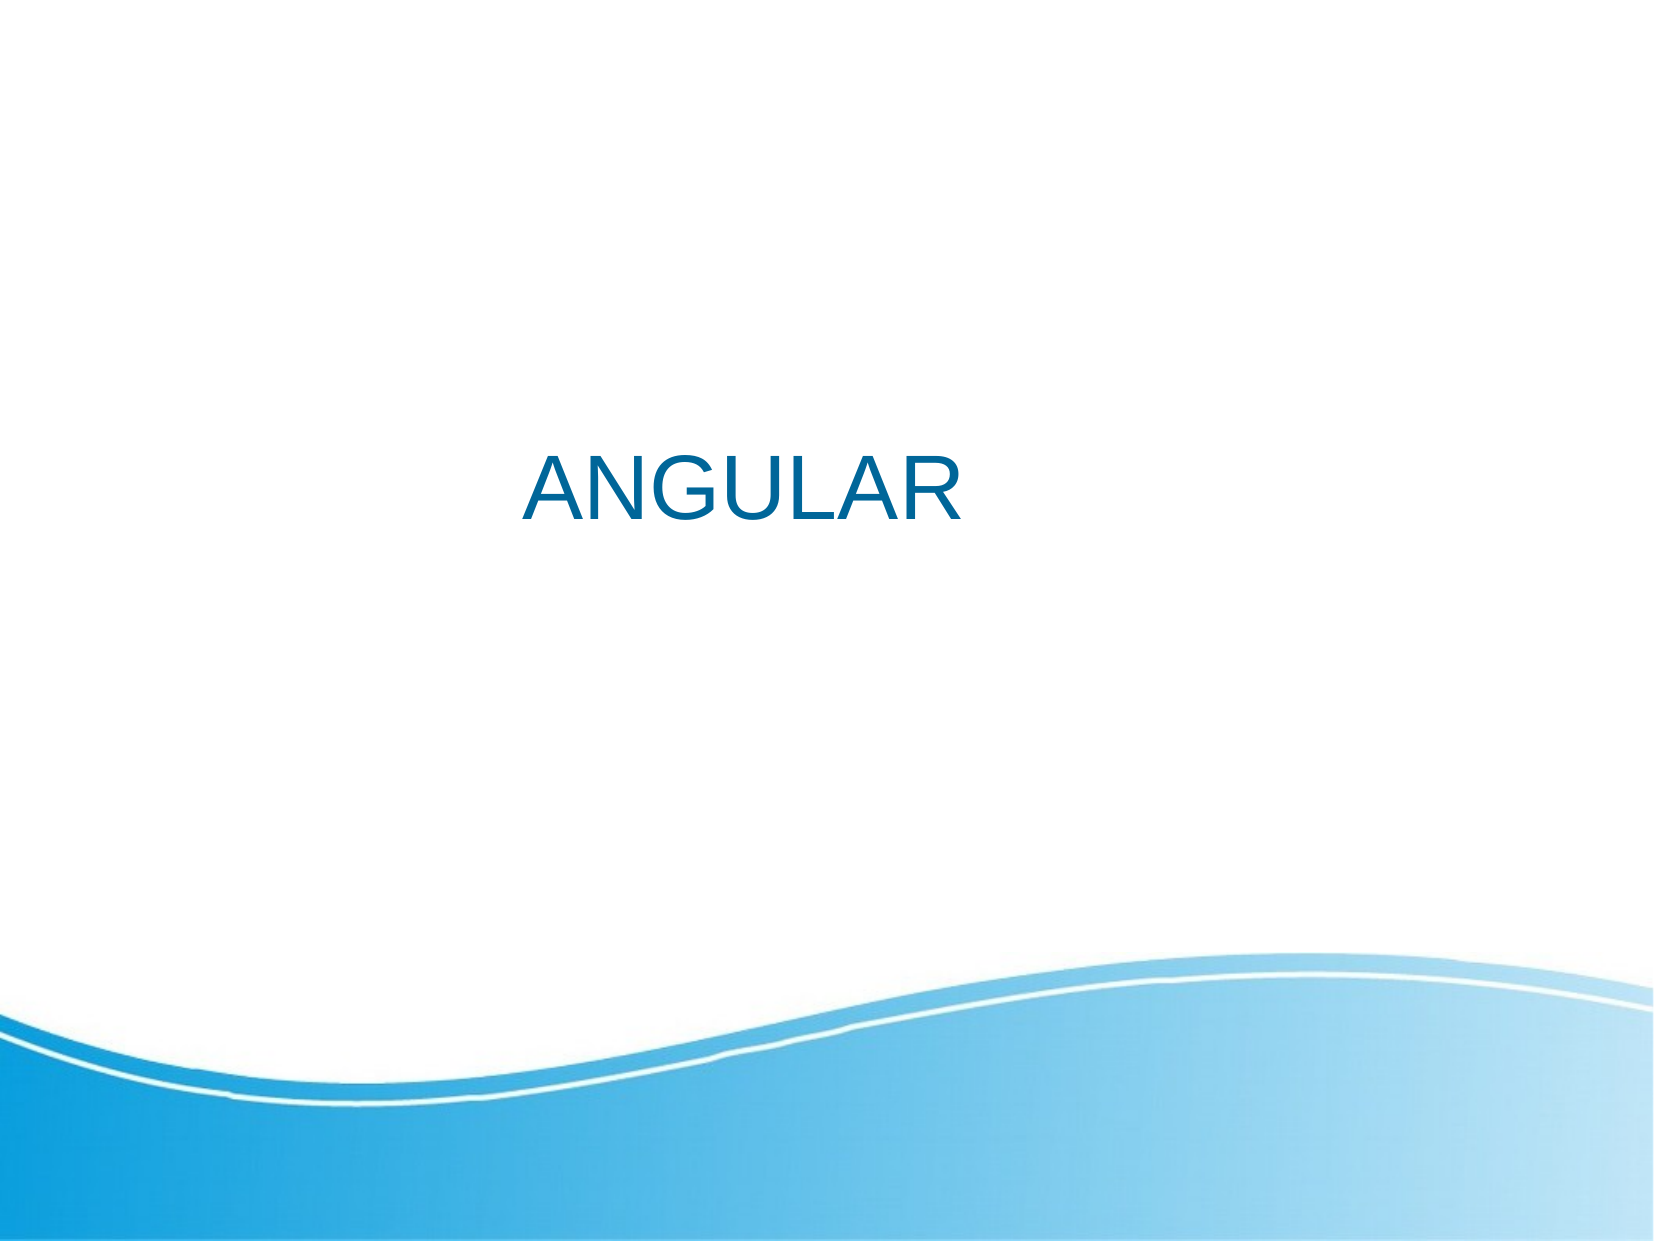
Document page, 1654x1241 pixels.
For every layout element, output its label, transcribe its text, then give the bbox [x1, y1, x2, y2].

picture [0, 952, 1654, 1241]
title ANGULAR [0, 384, 1489, 592]
